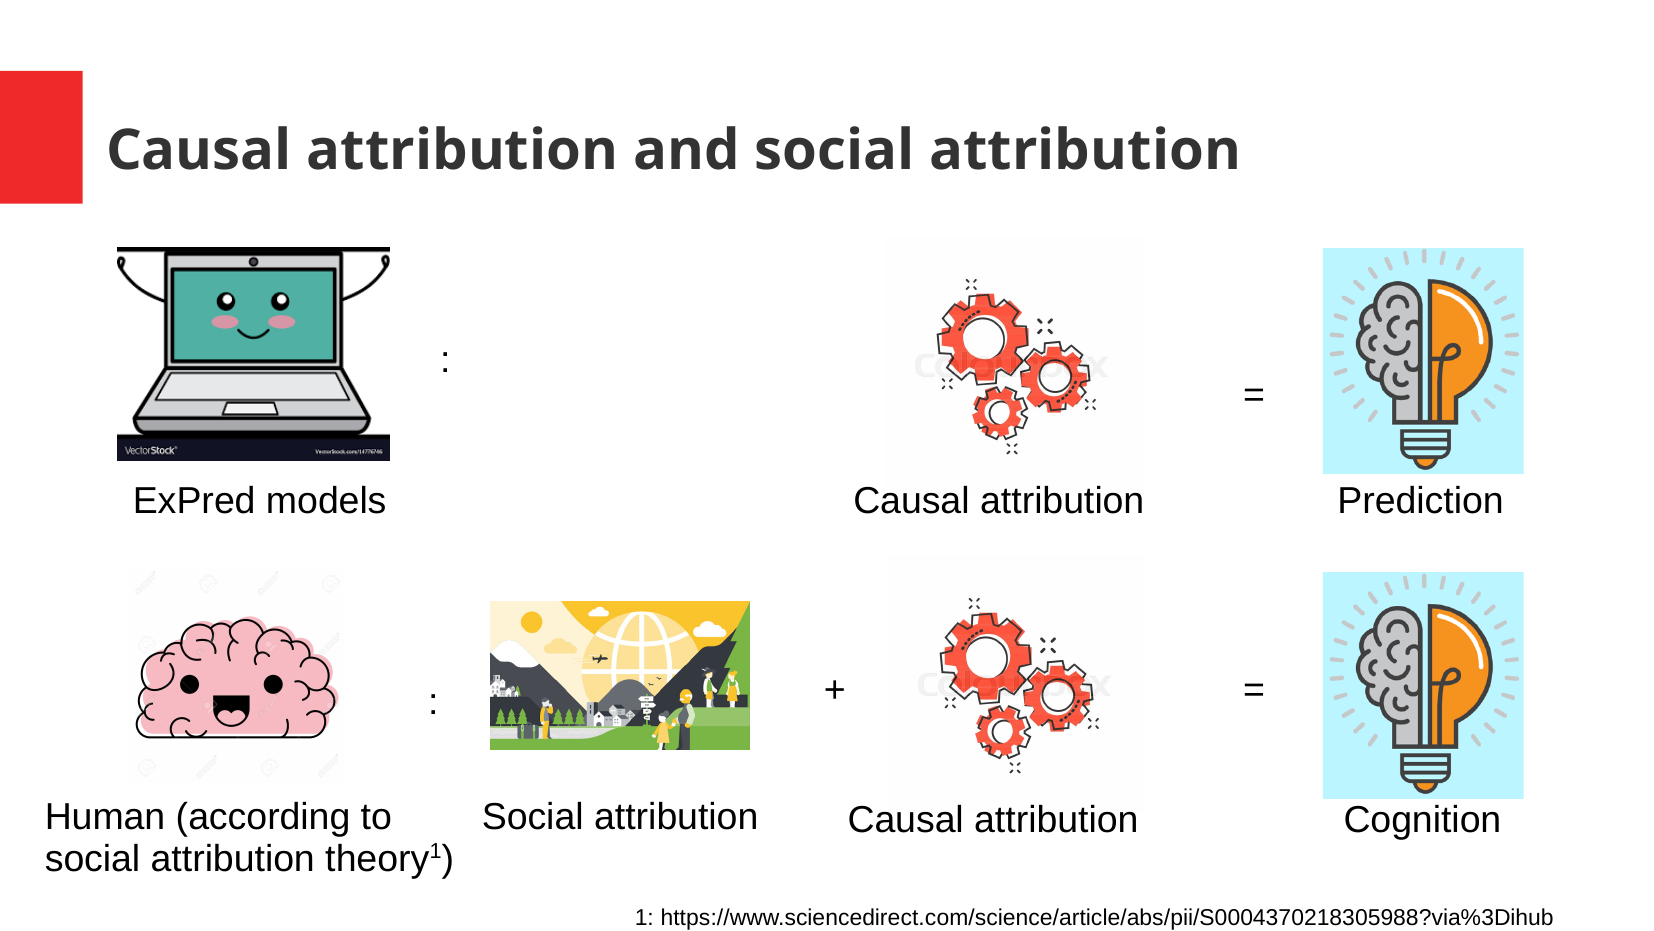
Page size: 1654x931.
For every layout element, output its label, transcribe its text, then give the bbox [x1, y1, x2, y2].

text_box Cognition [1328, 791, 1654, 849]
picture [129, 566, 346, 783]
text_box = [1228, 366, 1281, 423]
picture [885, 236, 1143, 472]
text_box Social attribution [467, 787, 780, 845]
text_box Causal attribution [838, 472, 1182, 530]
picture [1322, 572, 1524, 799]
picture [888, 555, 1146, 791]
text_box Causal attribution [832, 791, 1176, 849]
text_box 1: https://www.sciencedirect.com/science/article/abs/pii/S0004370218305988?via%3Dihub [620, 897, 1576, 931]
text_box + [809, 661, 861, 719]
text_box : [413, 673, 454, 730]
text_box = [1228, 661, 1281, 719]
text_box Human (according to social attribution theory1) [30, 787, 473, 887]
picture [490, 601, 750, 751]
text_box : [425, 330, 466, 388]
text_box ExPred models [118, 472, 402, 530]
picture [117, 247, 390, 461]
text_box Prediction [1322, 472, 1536, 530]
picture [1322, 248, 1524, 472]
title Causal attribution and social attribution [106, 59, 1512, 237]
